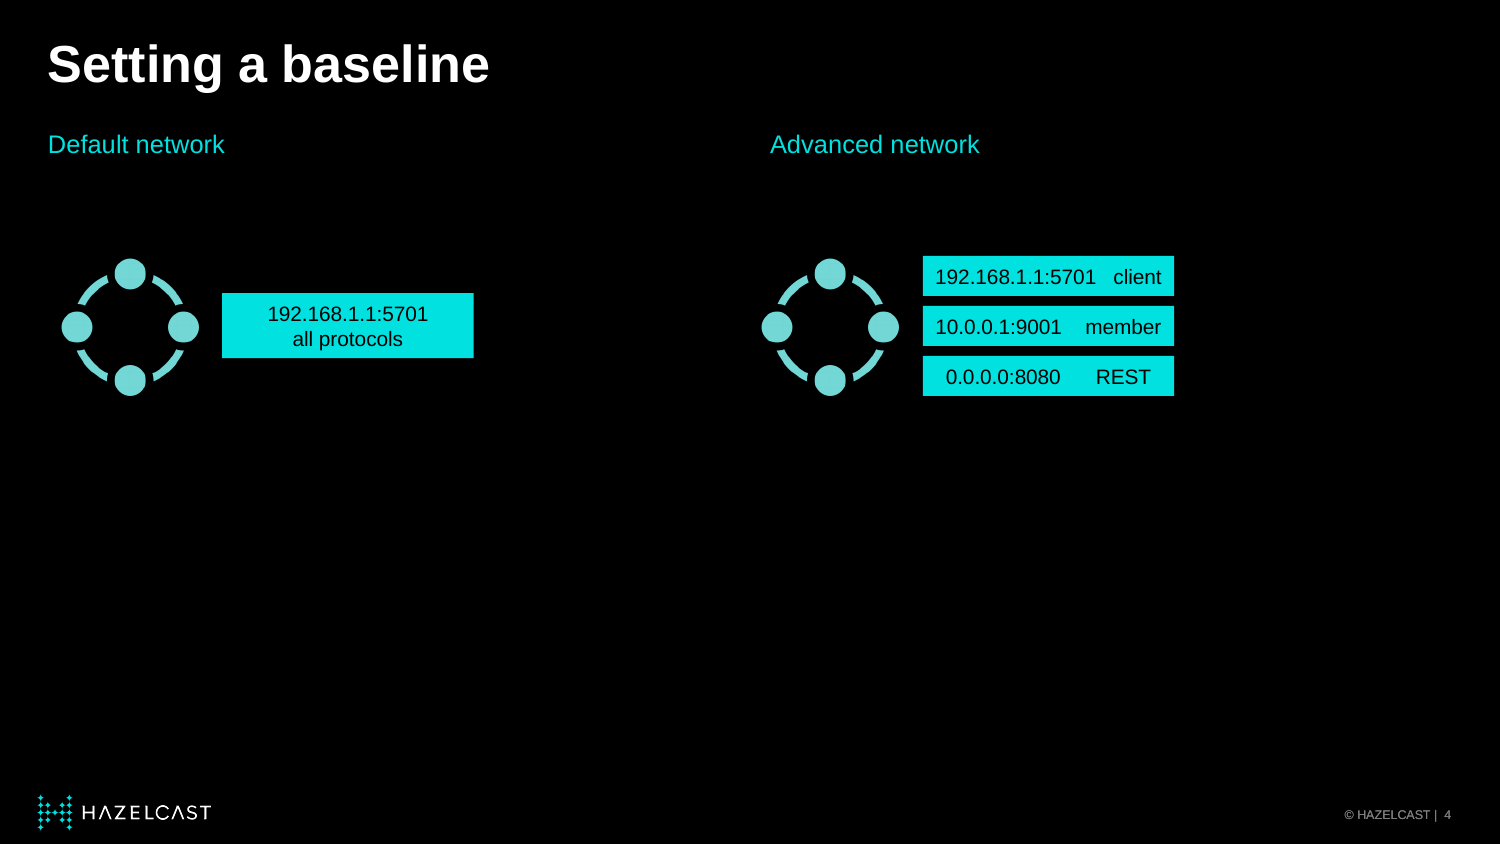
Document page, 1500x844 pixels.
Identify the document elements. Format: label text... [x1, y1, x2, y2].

text_box 0.0.0.0:8080 REST [922, 355, 1175, 396]
text_box 192.168.1.1:5701 client [922, 255, 1175, 296]
text_box 192.168.1.1:5701 all protocols [222, 293, 474, 359]
list Default network [37, 110, 738, 166]
title Setting a baseline [37, 37, 1463, 97]
picture [37, 233, 223, 419]
picture [737, 233, 923, 419]
picture [37, 794, 211, 831]
list Advanced network [759, 110, 1463, 166]
text_box 10.0.0.1:9001 member [922, 305, 1175, 346]
